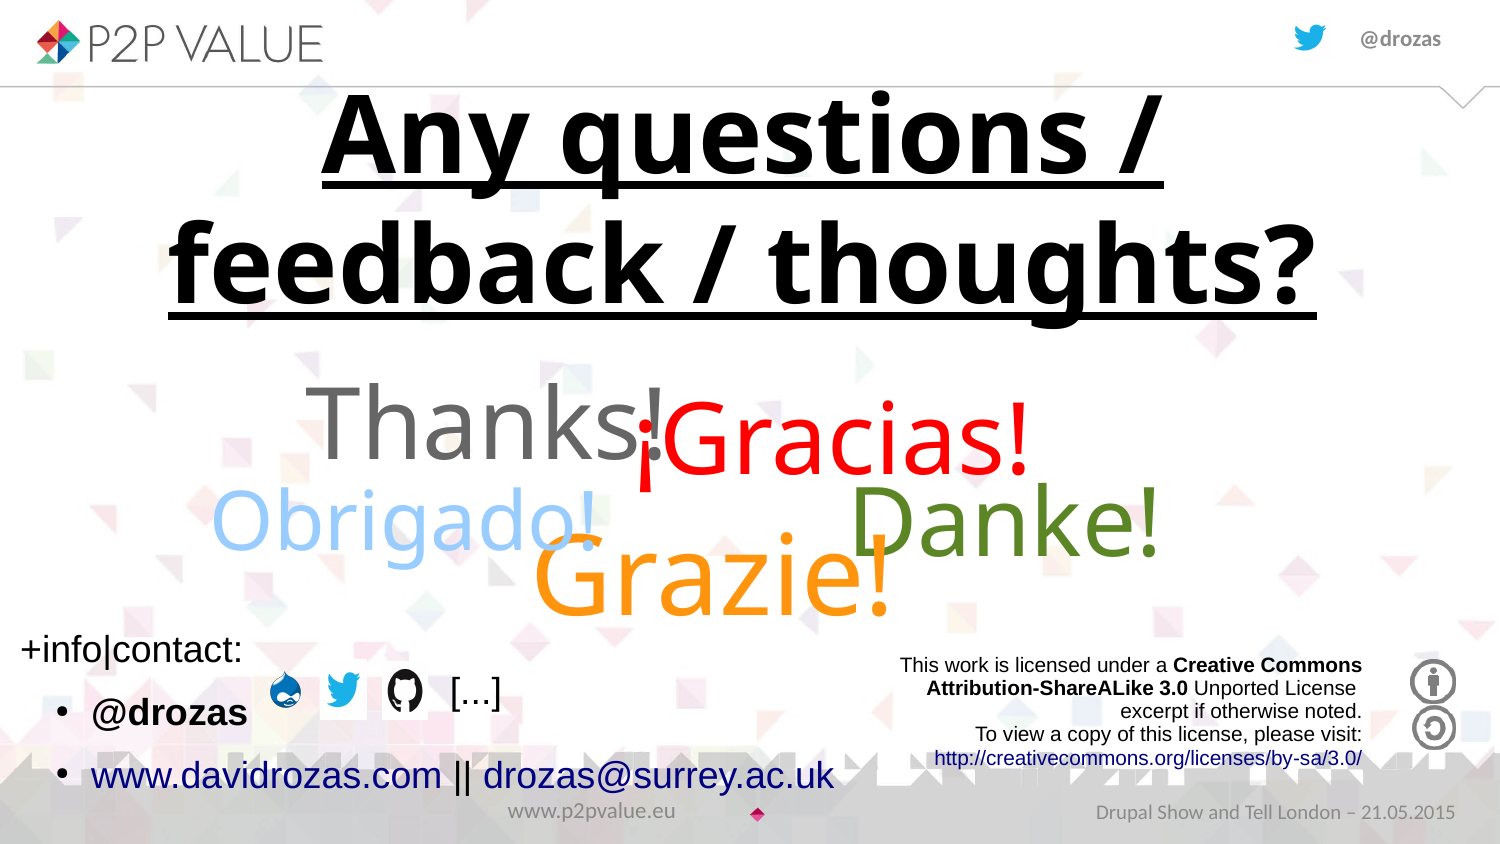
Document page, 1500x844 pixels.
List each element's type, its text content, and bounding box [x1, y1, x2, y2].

text_box This work is licensed under a Creative Commons Attribution-ShareALike 3.0 Unported License excerpt if otherwise noted. To view a copy of this license, please visit: http://creativecommons.org/licenses/by-sa/3.0/ [1147, 645, 1378, 801]
picture [382, 661, 428, 721]
text_box @drozas [1333, 15, 1455, 60]
title Any questions / feedback / thoughts? [150, 15, 1336, 376]
text_box +info|contact: @drozas www.davidrozas.com || drozas@surrey.ac.uk [0, 600, 1147, 844]
title Grazie! [616, 541, 916, 600]
picture [0, 0, 1500, 844]
title Thanks! [270, 376, 585, 420]
title Obrigado! [195, 420, 616, 600]
picture [270, 671, 301, 709]
text_box [...] [435, 663, 526, 721]
title ¡Gracias! [585, 376, 1081, 541]
text_box Drupal Show and Tell London – 21.05.2015 [1147, 788, 1470, 834]
picture [320, 659, 367, 720]
title Danke! [916, 420, 1201, 616]
